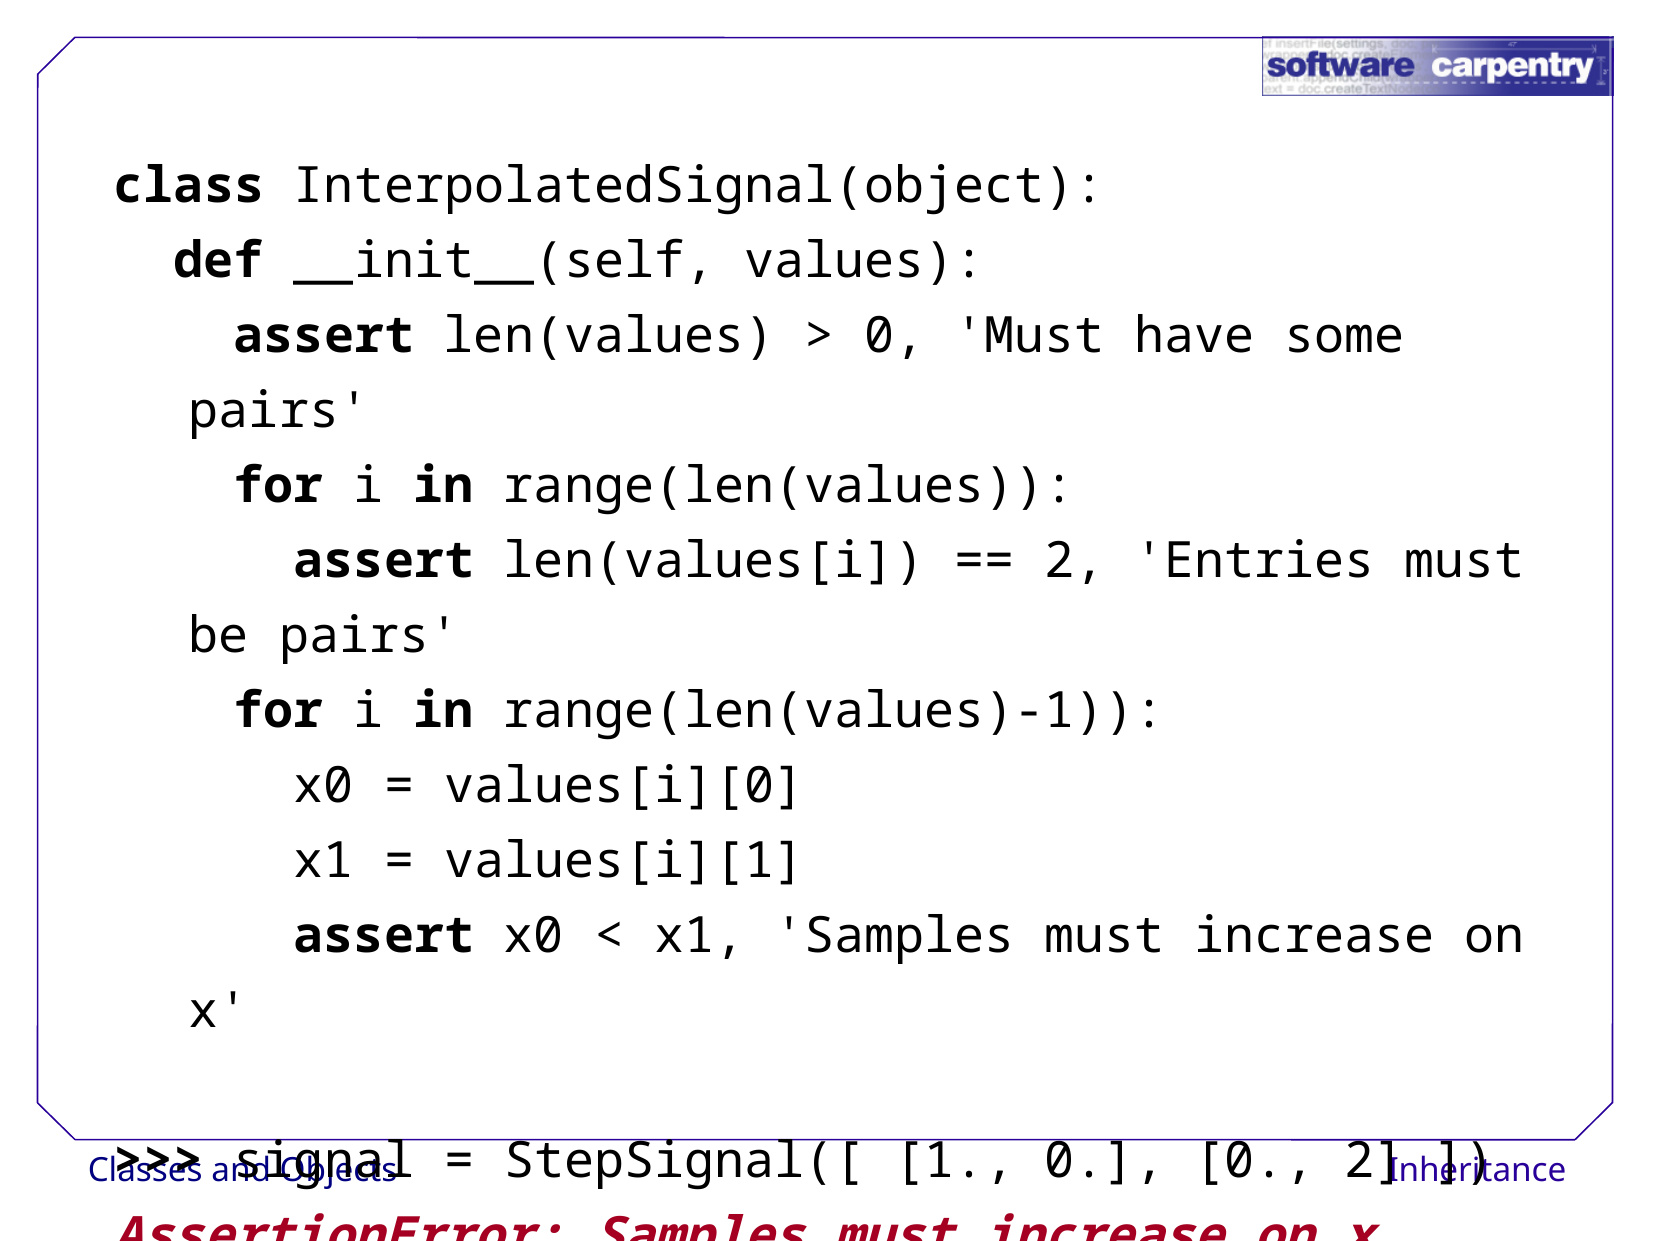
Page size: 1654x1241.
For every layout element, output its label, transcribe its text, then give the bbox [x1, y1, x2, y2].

text_box class InterpolatedSignal(object): def __init__(self, values): assert len(values) > 0, 'Must have some pairs' for i in range(len(values)): assert len(values[i]) == 2, 'Entries must be pairs' for i in range(len(values)-1)): x0 = values[i][0] x1 = values[i][1] assert x0 < x1, 'Samples must increase on x' >>> signal = StepSignal([ [1., 0.], [0., 2] ]) AssertionError: Samples must increase on x [99, 129, 1583, 1241]
picture [1262, 36, 1614, 96]
